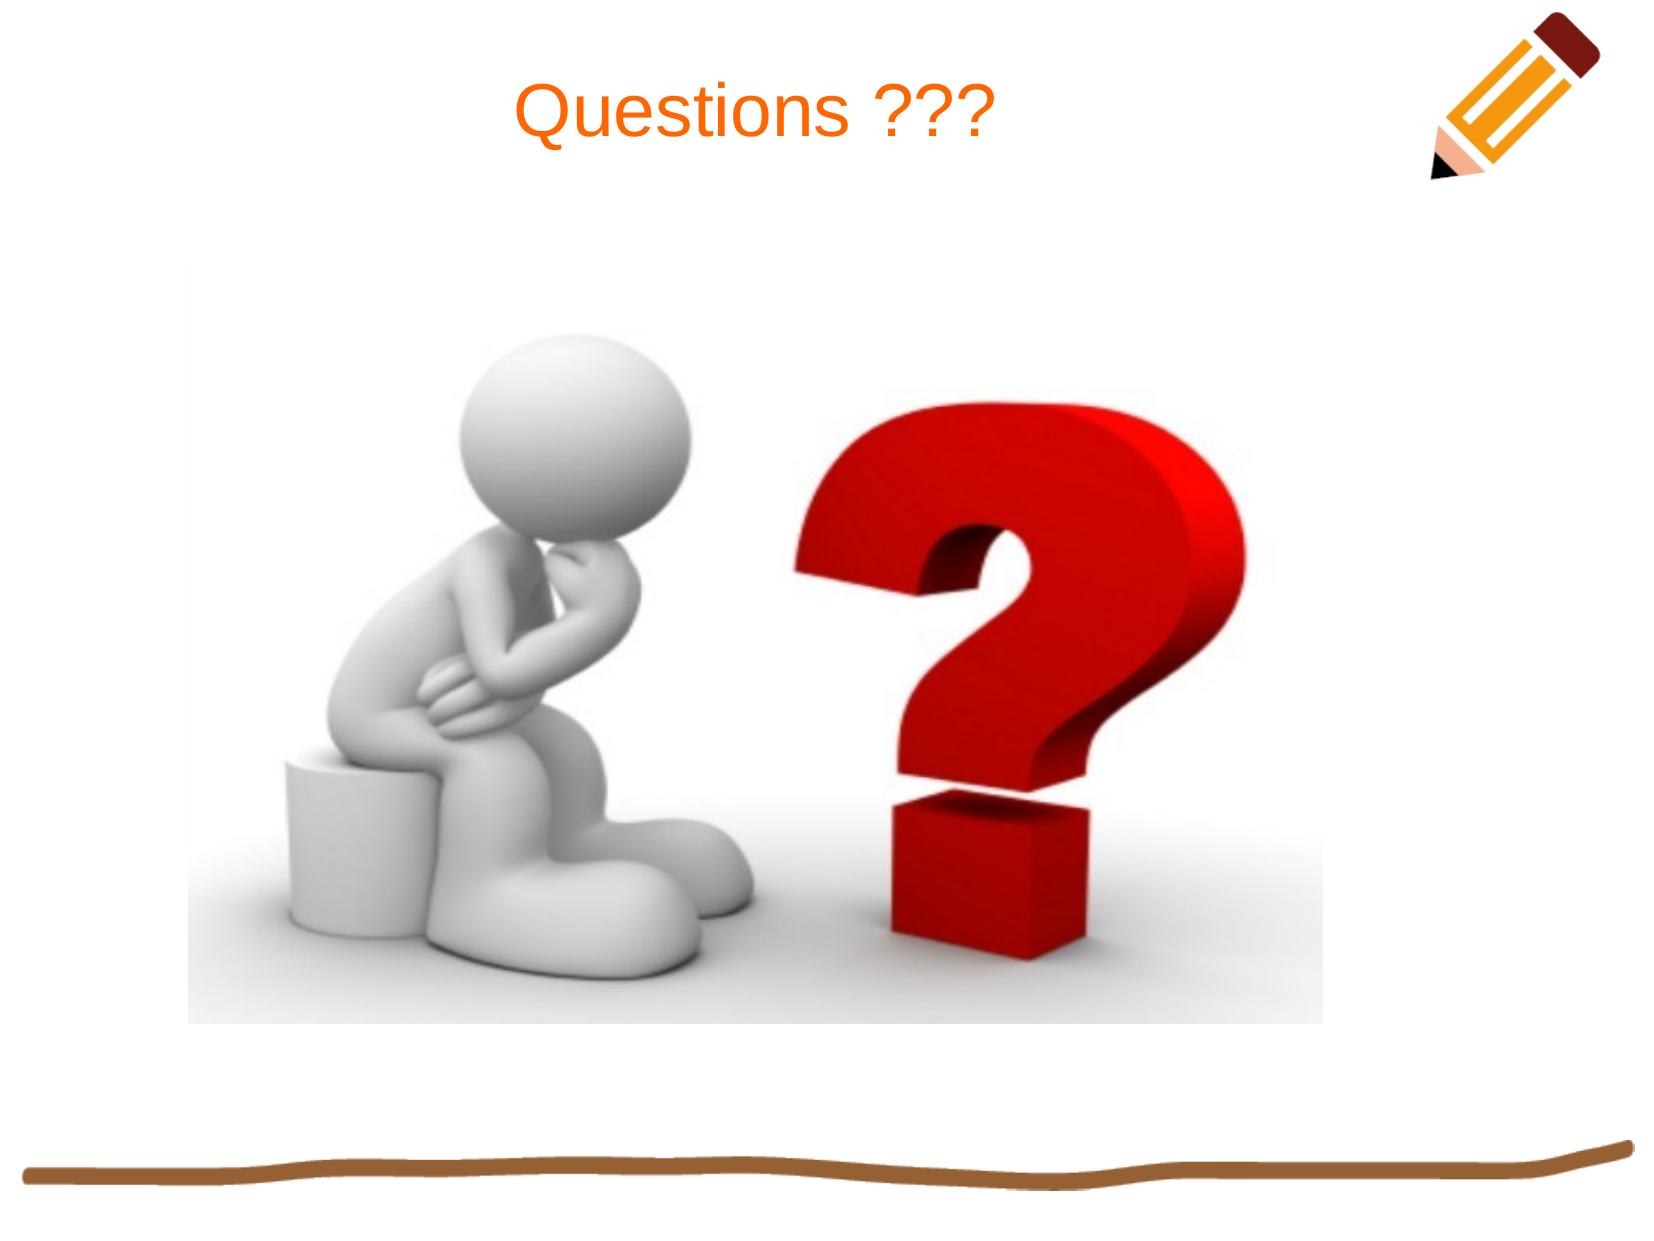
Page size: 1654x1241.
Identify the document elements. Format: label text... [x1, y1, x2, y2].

picture [188, 267, 1323, 1024]
picture [1430, 12, 1601, 181]
title Questions ??? [82, 49, 1430, 172]
picture [22, 1140, 1635, 1191]
